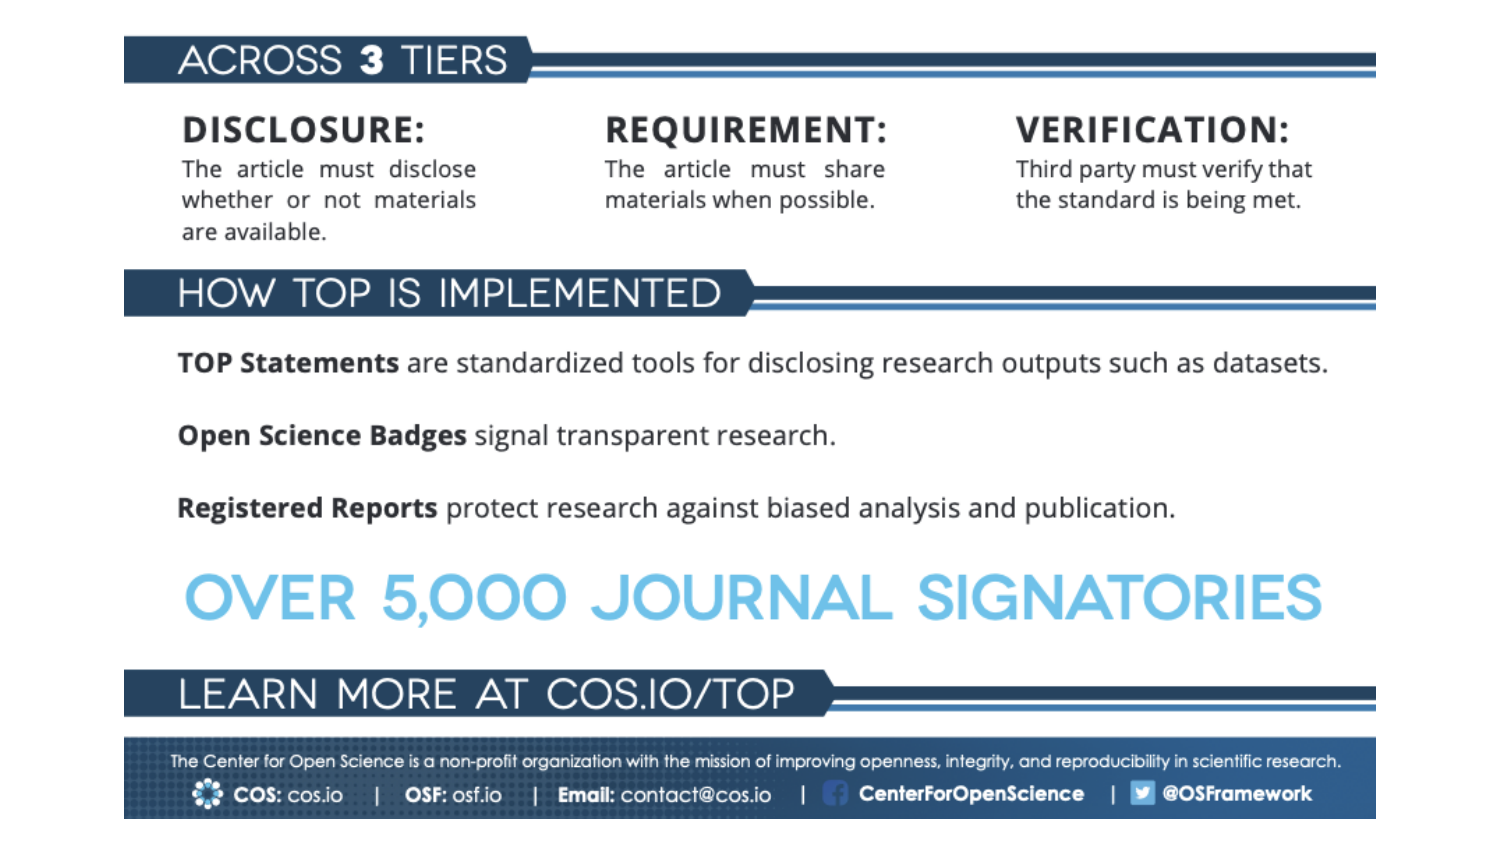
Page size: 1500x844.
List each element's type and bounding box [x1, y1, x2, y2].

picture [124, 24, 1376, 819]
